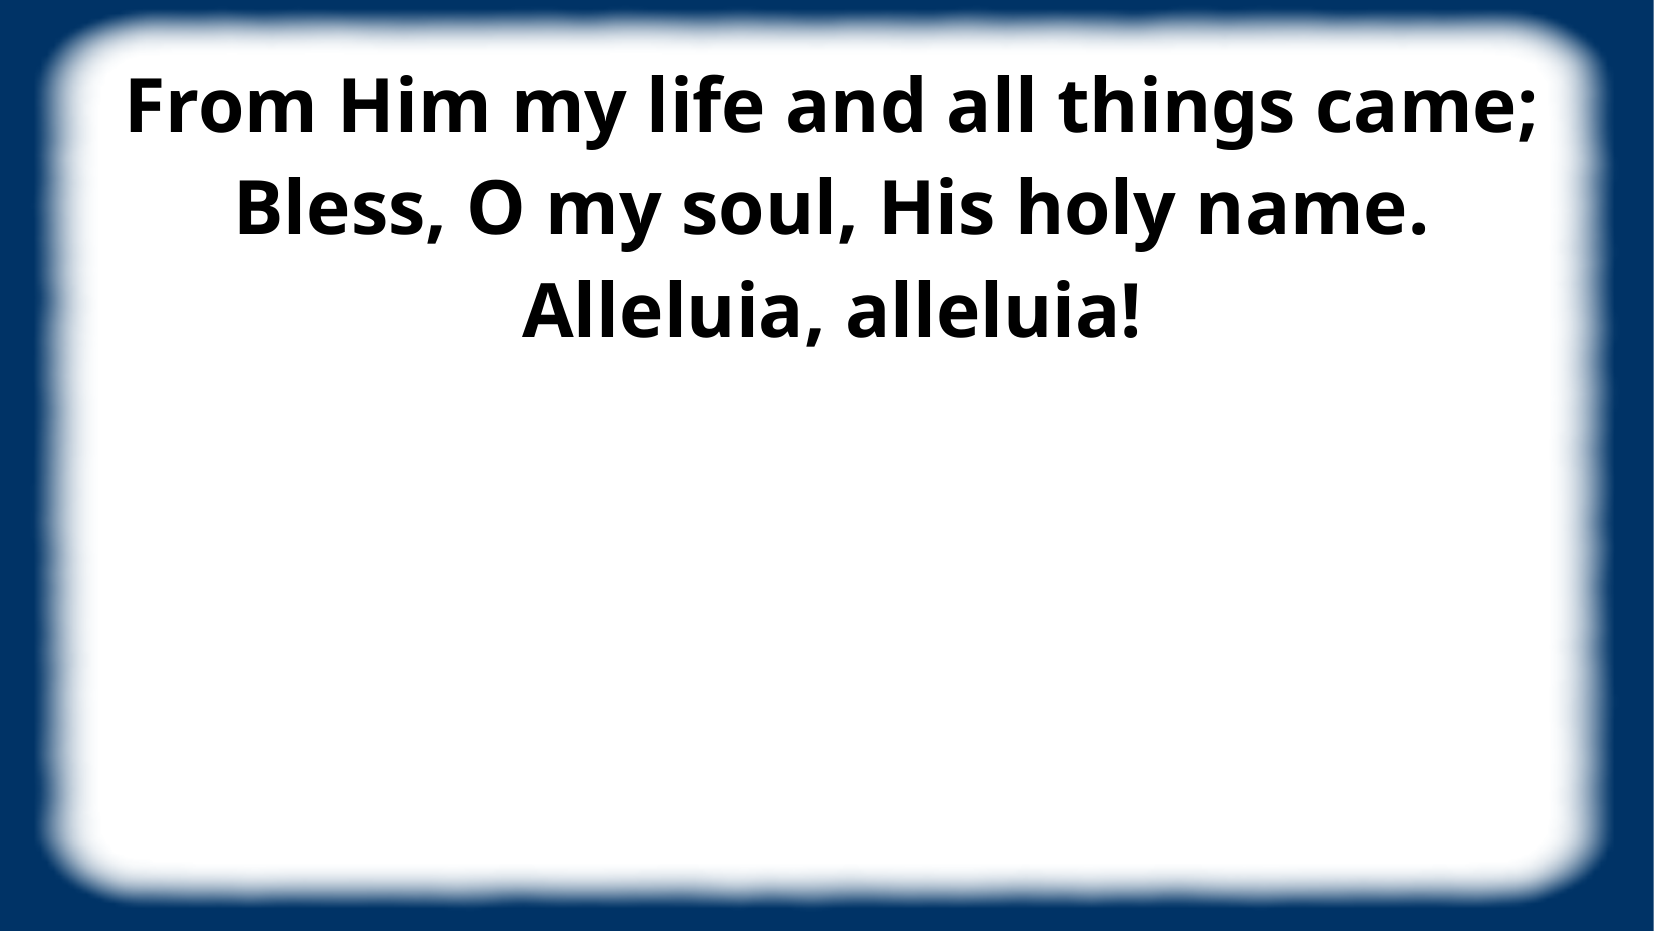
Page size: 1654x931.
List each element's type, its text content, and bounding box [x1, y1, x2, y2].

text_box From Him my life and all things came; Bless, O my soul, His holy name. Alleluia, alleluia! [90, 45, 1576, 360]
picture [0, 0, 1654, 931]
